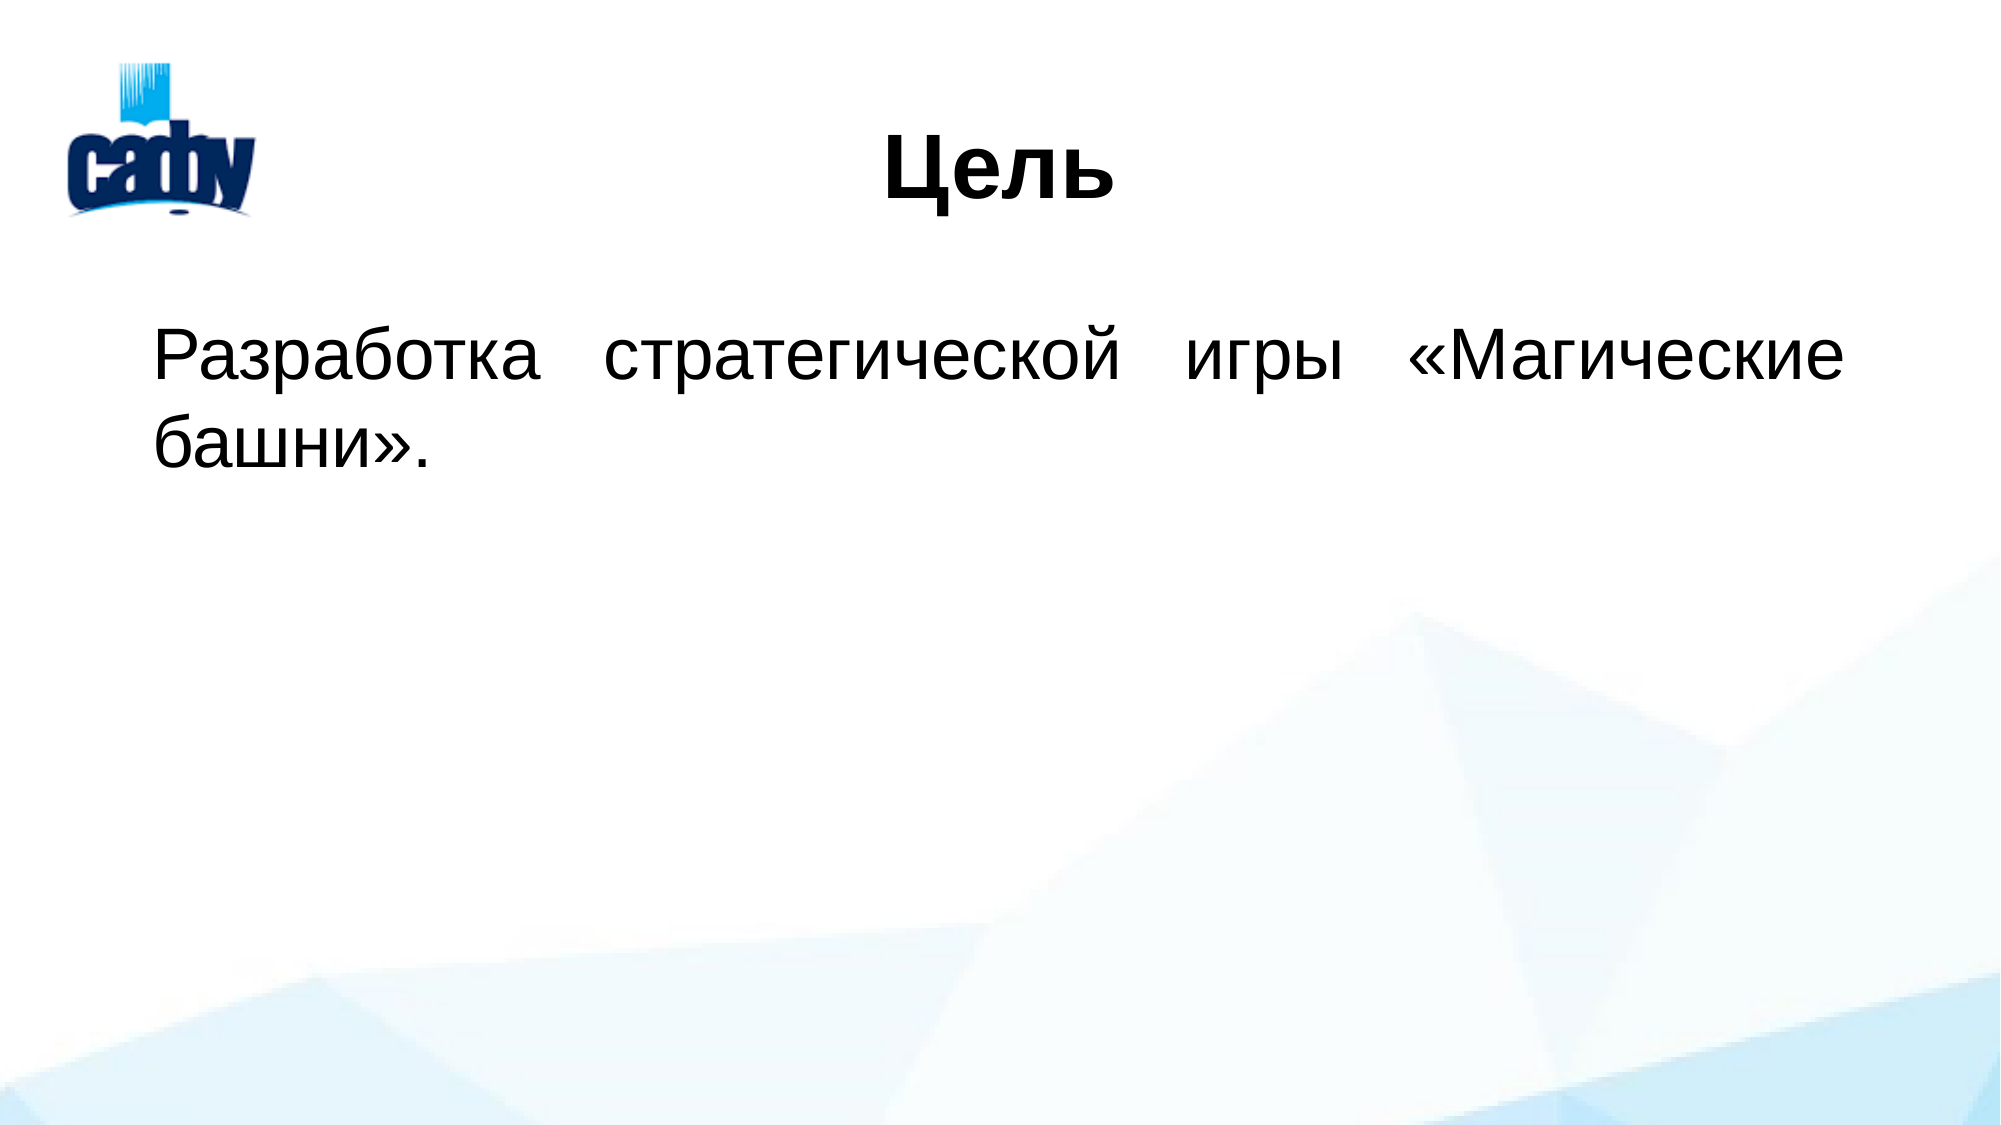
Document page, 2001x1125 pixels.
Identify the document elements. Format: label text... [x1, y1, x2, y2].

title Цель [137, 59, 1863, 278]
list Разработка стратегической игры «Магические башни». [137, 299, 1863, 1014]
picture [0, 0, 2001, 1125]
